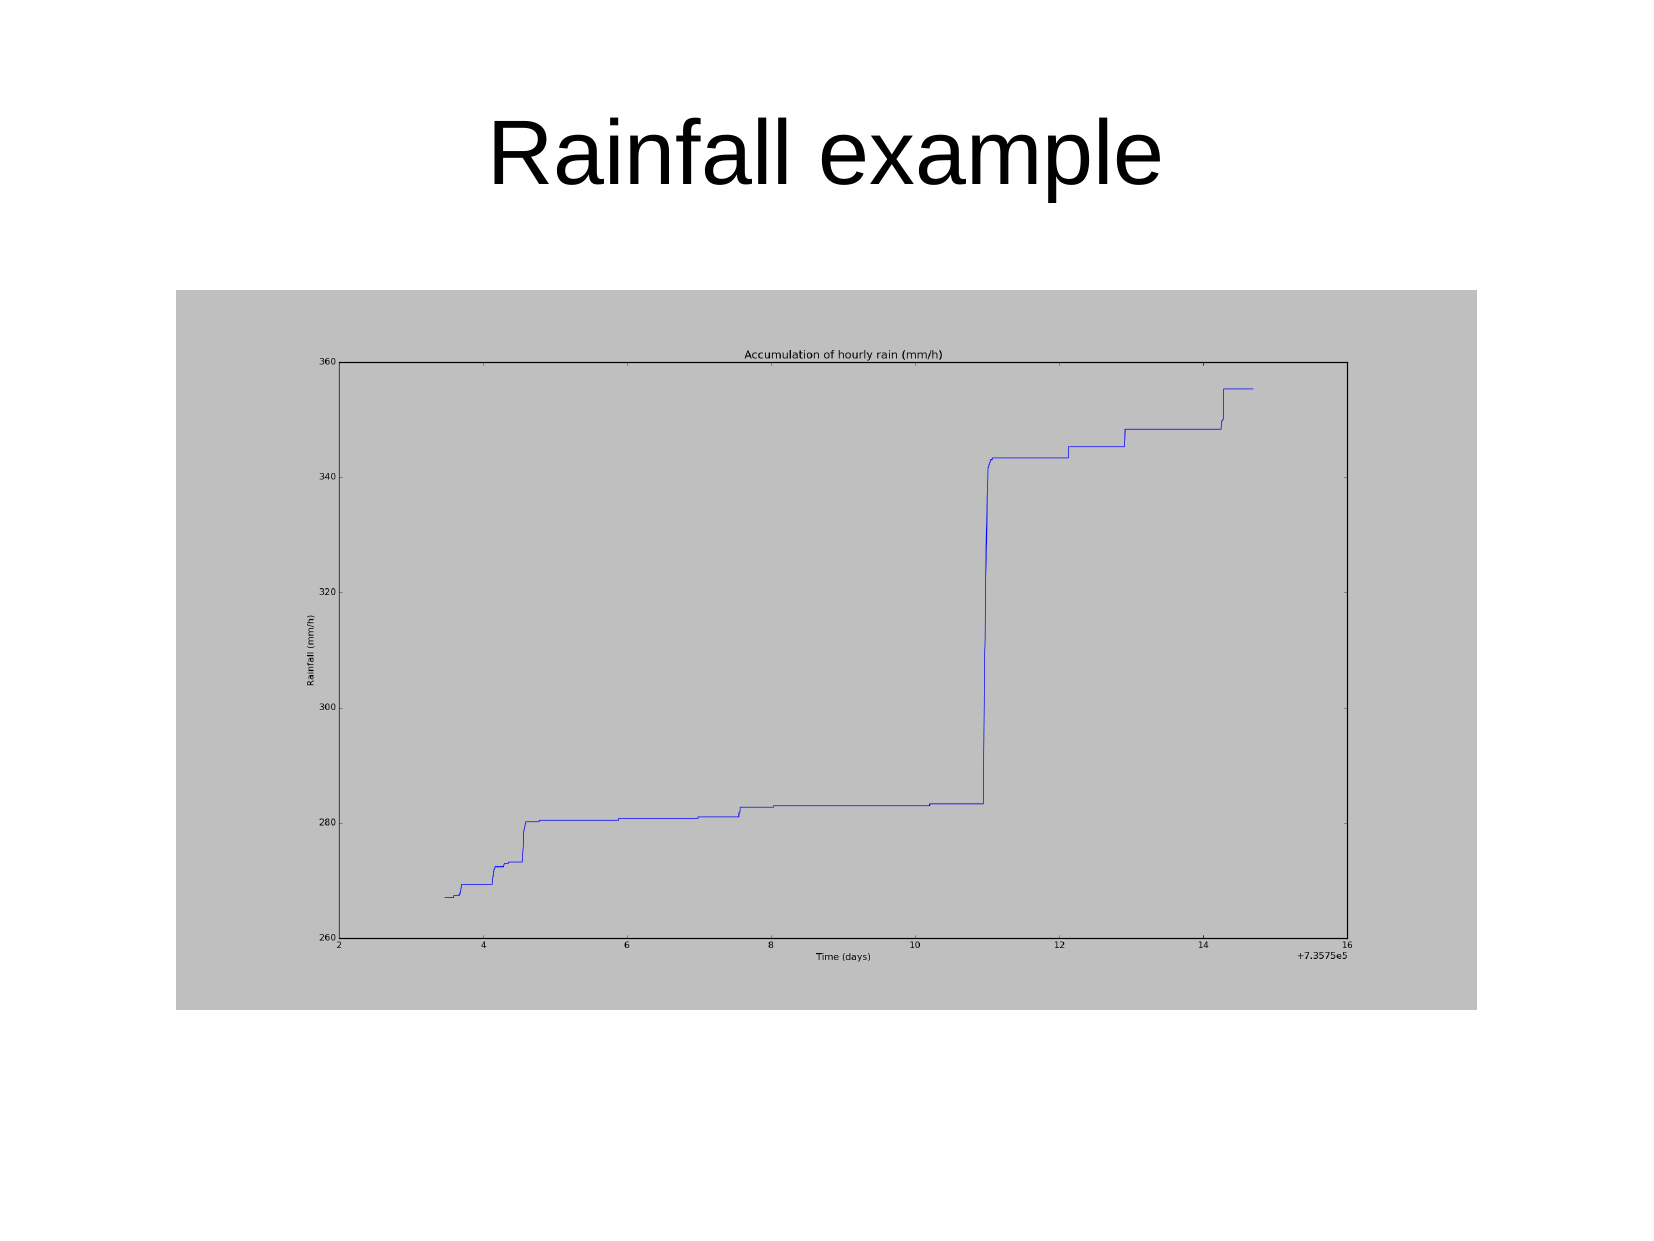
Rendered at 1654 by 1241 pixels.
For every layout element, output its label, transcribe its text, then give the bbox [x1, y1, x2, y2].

title Rainfall example [82, 49, 1571, 257]
picture [176, 290, 1477, 1010]
